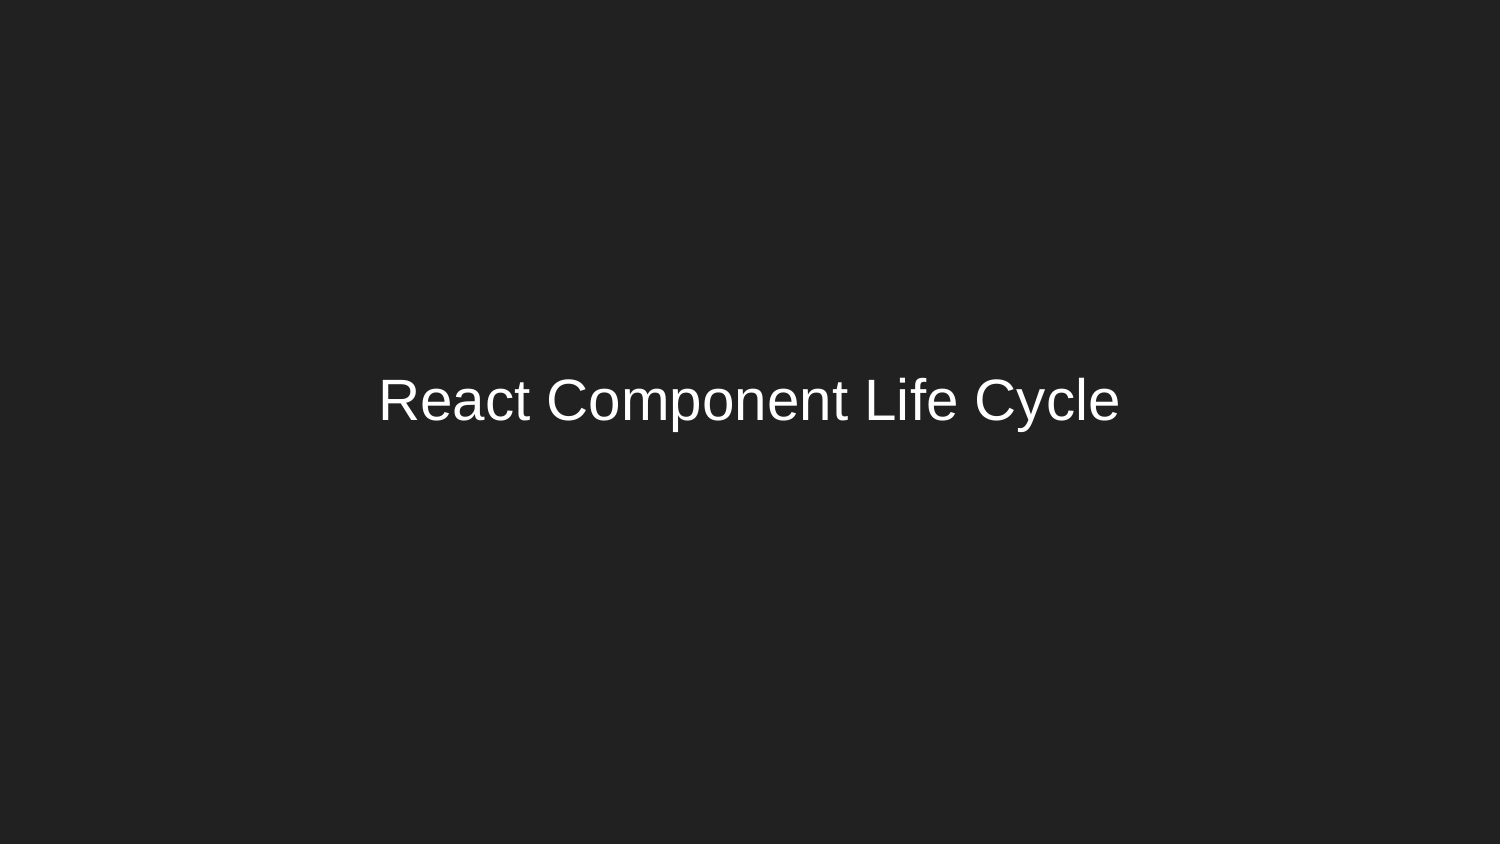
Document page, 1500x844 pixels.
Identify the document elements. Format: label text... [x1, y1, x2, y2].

title React Component Life Cycle [51, 347, 1449, 474]
